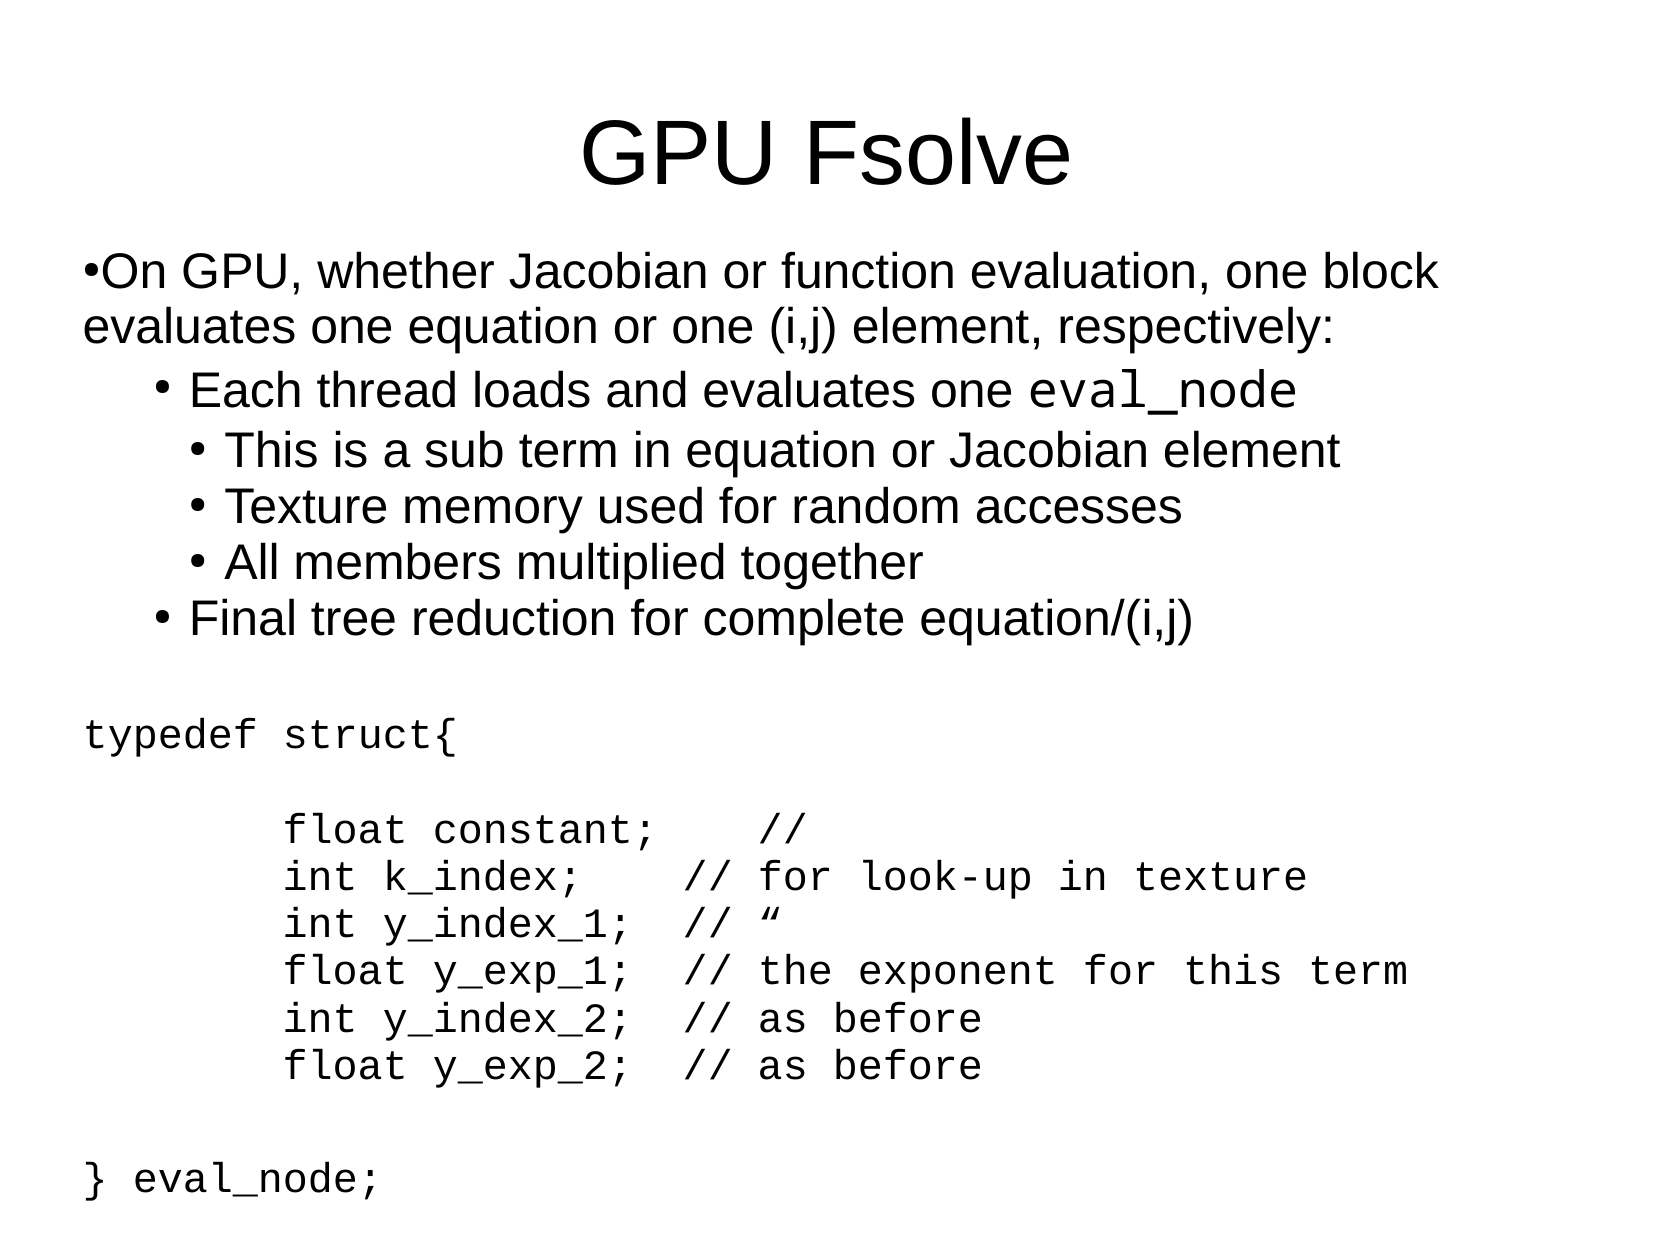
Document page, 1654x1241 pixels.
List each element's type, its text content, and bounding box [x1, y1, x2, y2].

subtitle On GPU, whether Jacobian or function evaluation, one block evaluates one equation or one (i,j) element, respectively: Each thread loads and evaluates one eval_node This is a sub term in equation or Jacobian element Texture memory used for random accesses All members multiplied together Final tree reduction for complete equation/(i,j) typedef struct{ float constant; // int k_index; // for look-up in texture int y_index_1; // “ float y_exp_1; // the exponent for this term int y_index_2; // as before float y_exp_2; // as before } eval_node; [82, 242, 1538, 1241]
title GPU Fsolve [82, 49, 1571, 257]
